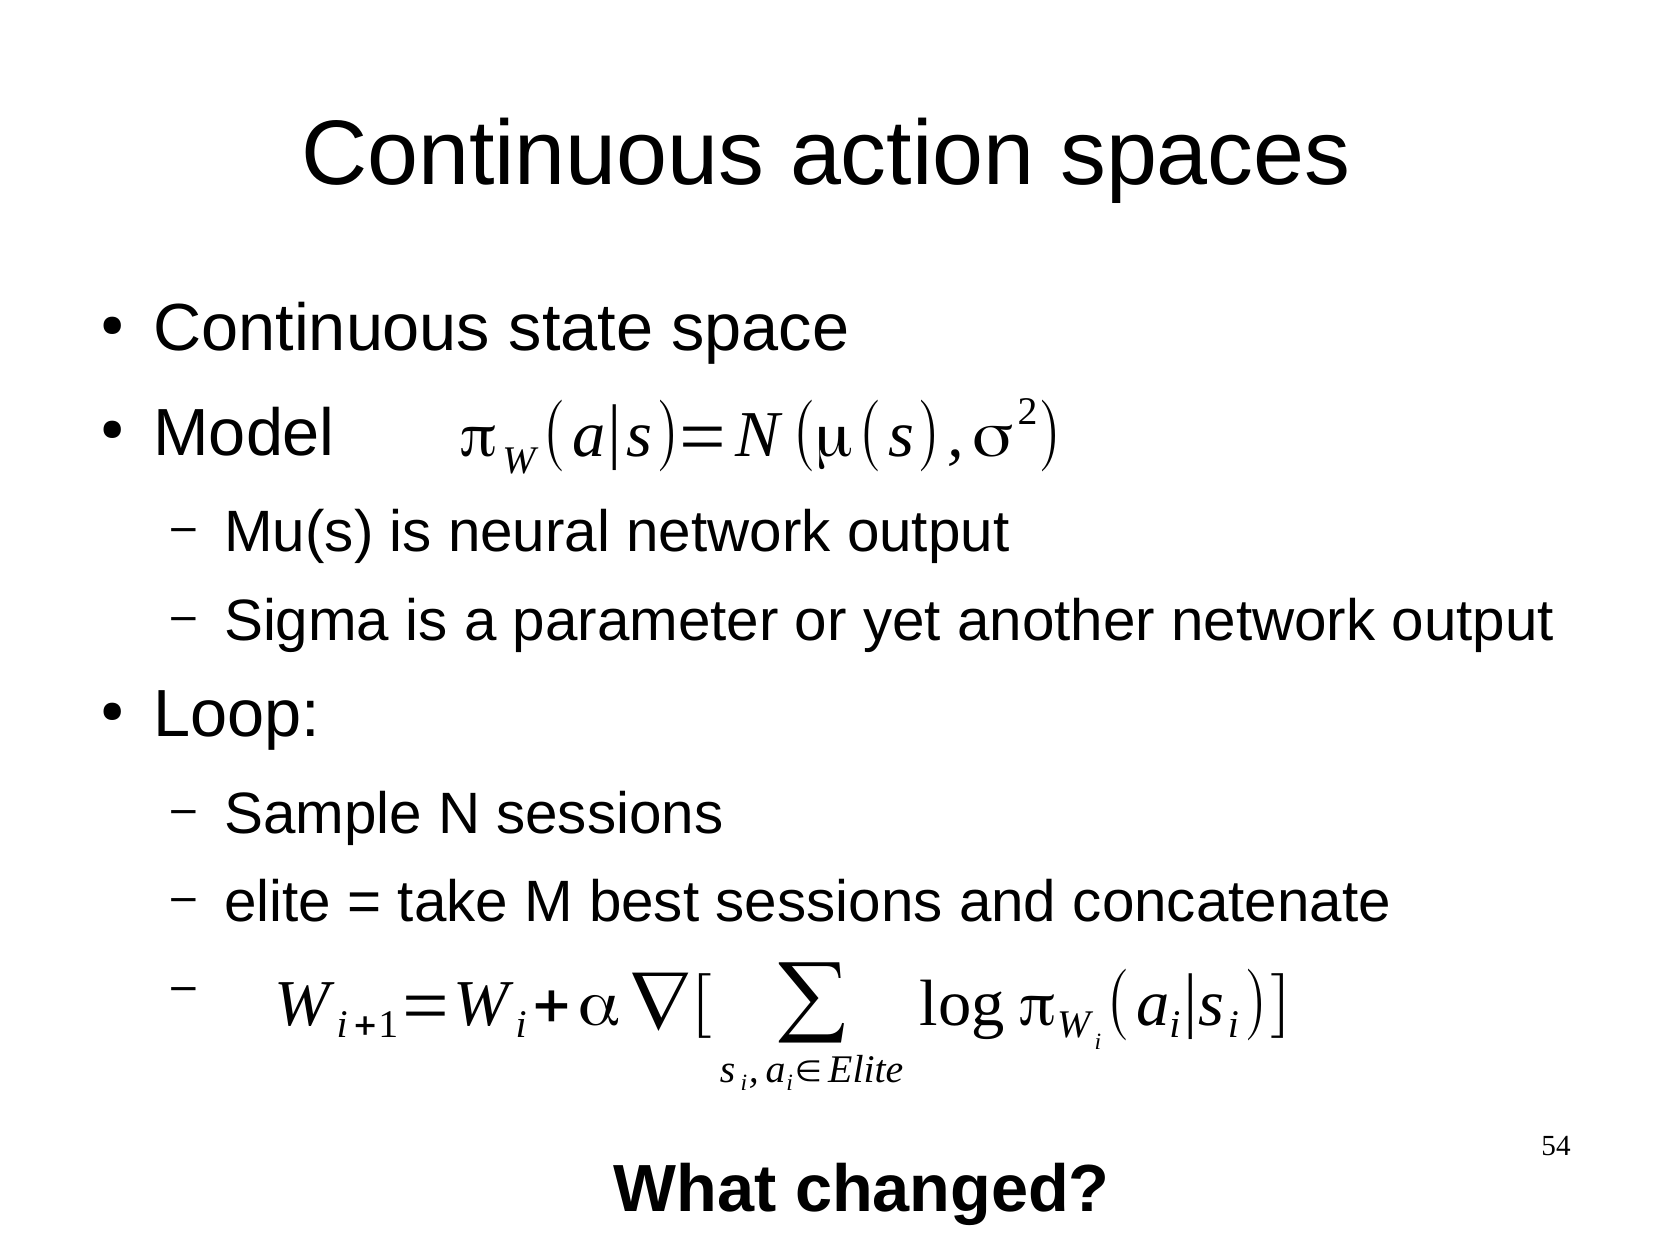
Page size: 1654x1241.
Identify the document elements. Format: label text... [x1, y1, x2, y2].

list Continuous state space Model Mu(s) is neural network output Sigma is a parameter or yet another network output Loop: Sample N sessions elite = take M best sessions and concatenate What changed? [82, 290, 1571, 1241]
chart [257, 955, 1303, 1097]
title Continuous action spaces [82, 49, 1571, 257]
chart [444, 387, 1078, 480]
